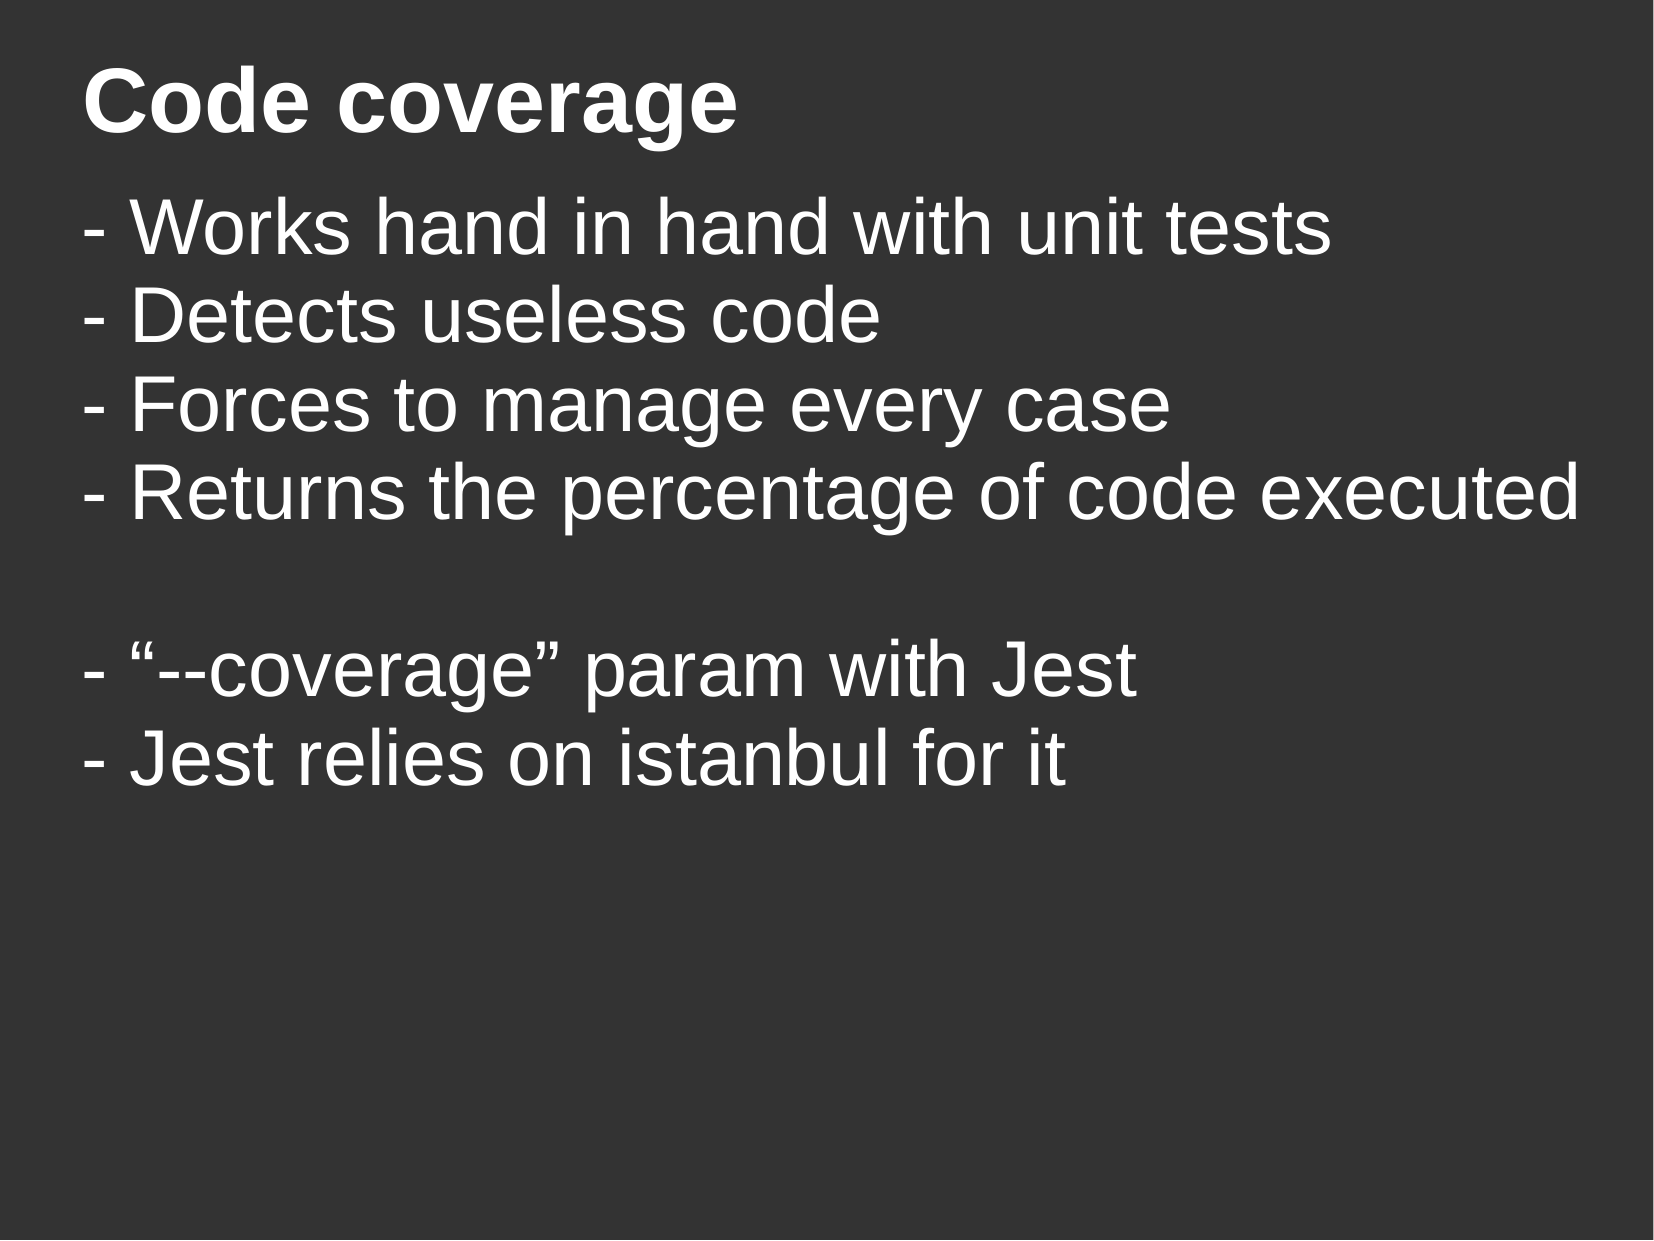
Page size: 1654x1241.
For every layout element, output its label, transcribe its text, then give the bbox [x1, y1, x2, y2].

title Code coverage [82, 49, 1571, 182]
title - Works hand in hand with unit tests - Detects useless code - Forces to manage every case - Returns the percentage of code executed - “--coverage” param with Jest - Jest relies on istanbul for it [81, 182, 1636, 927]
